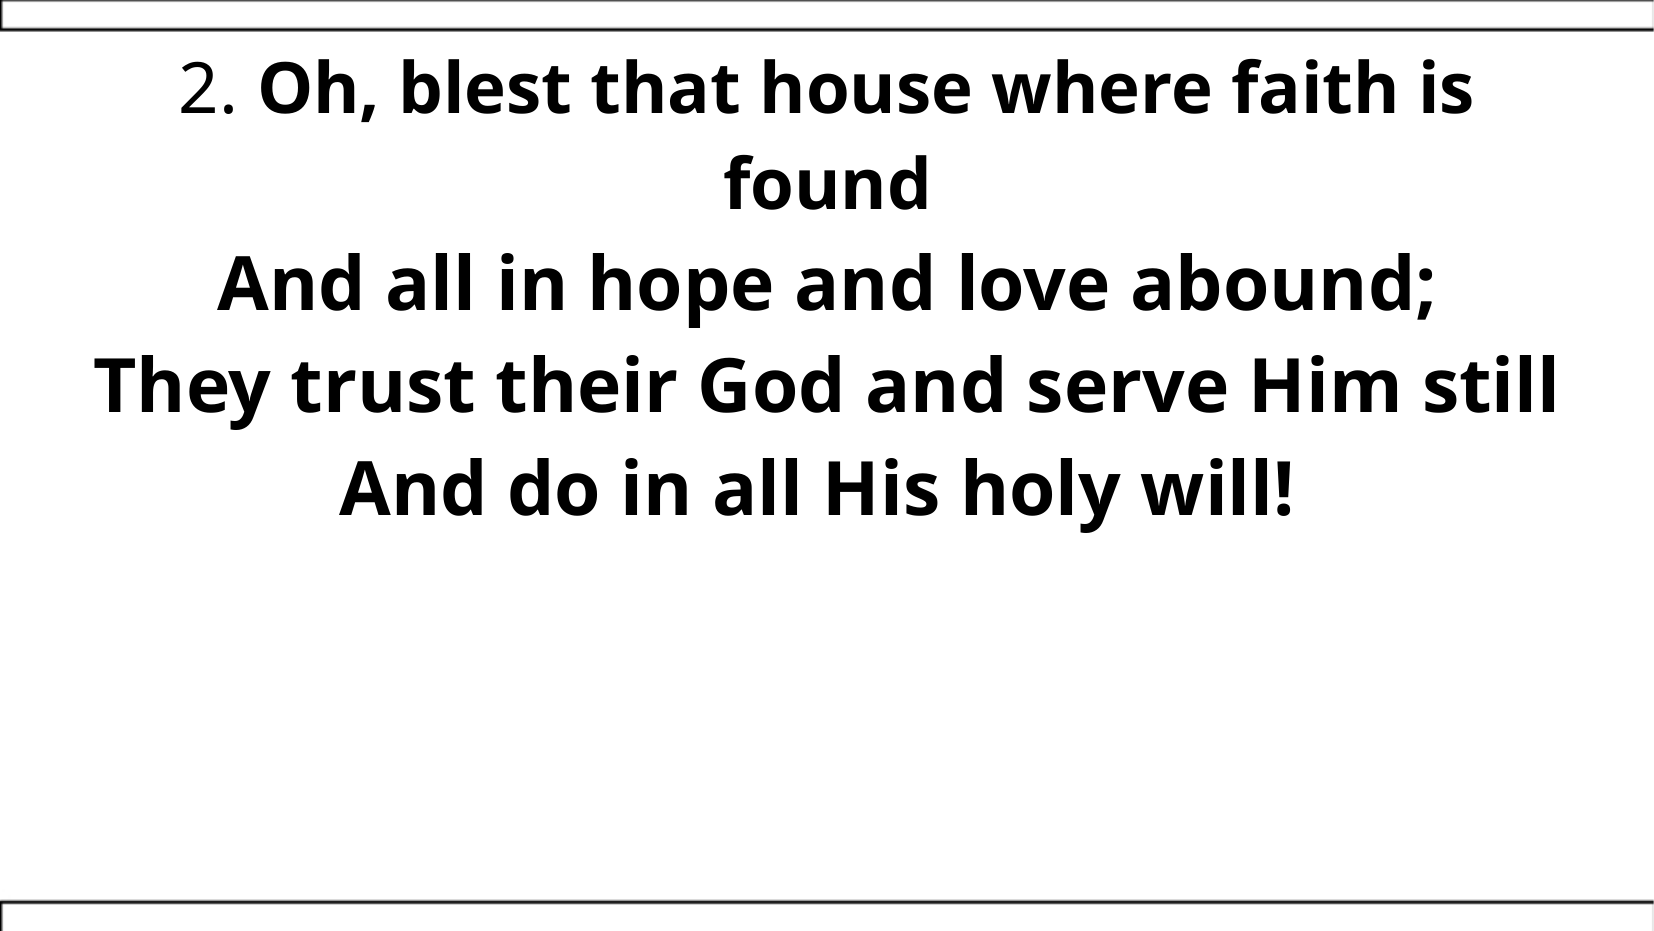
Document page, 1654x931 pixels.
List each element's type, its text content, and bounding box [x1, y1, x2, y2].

text_box 2. Oh, blest that house where faith is found And all in hope and love abound; They trust their God and serve Him still And do in all His holy will! [77, 30, 1578, 511]
picture [0, 0, 1654, 931]
